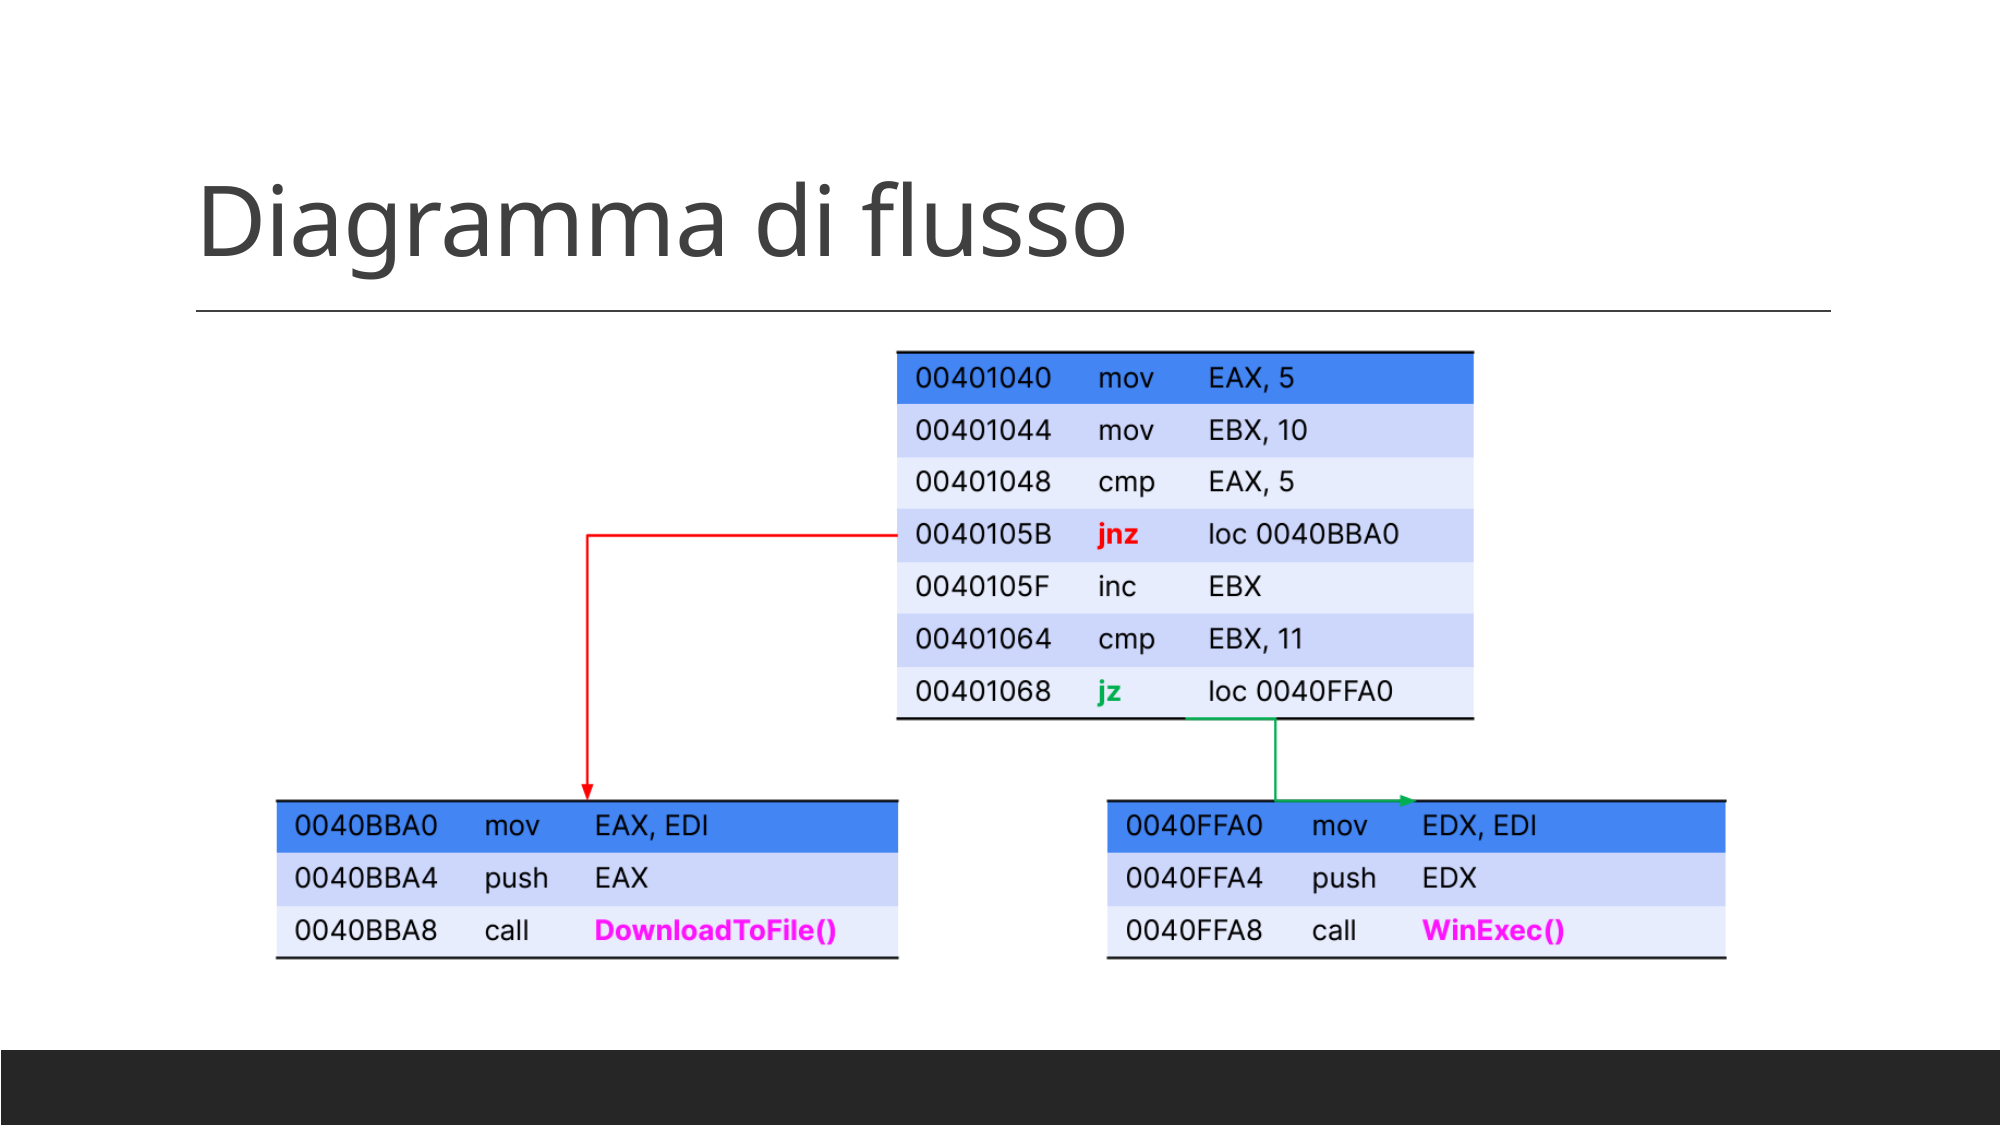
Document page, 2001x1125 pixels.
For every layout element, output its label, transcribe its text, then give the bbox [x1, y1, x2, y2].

title Diagramma di flusso [180, 47, 1831, 286]
picture [255, 345, 1755, 963]
